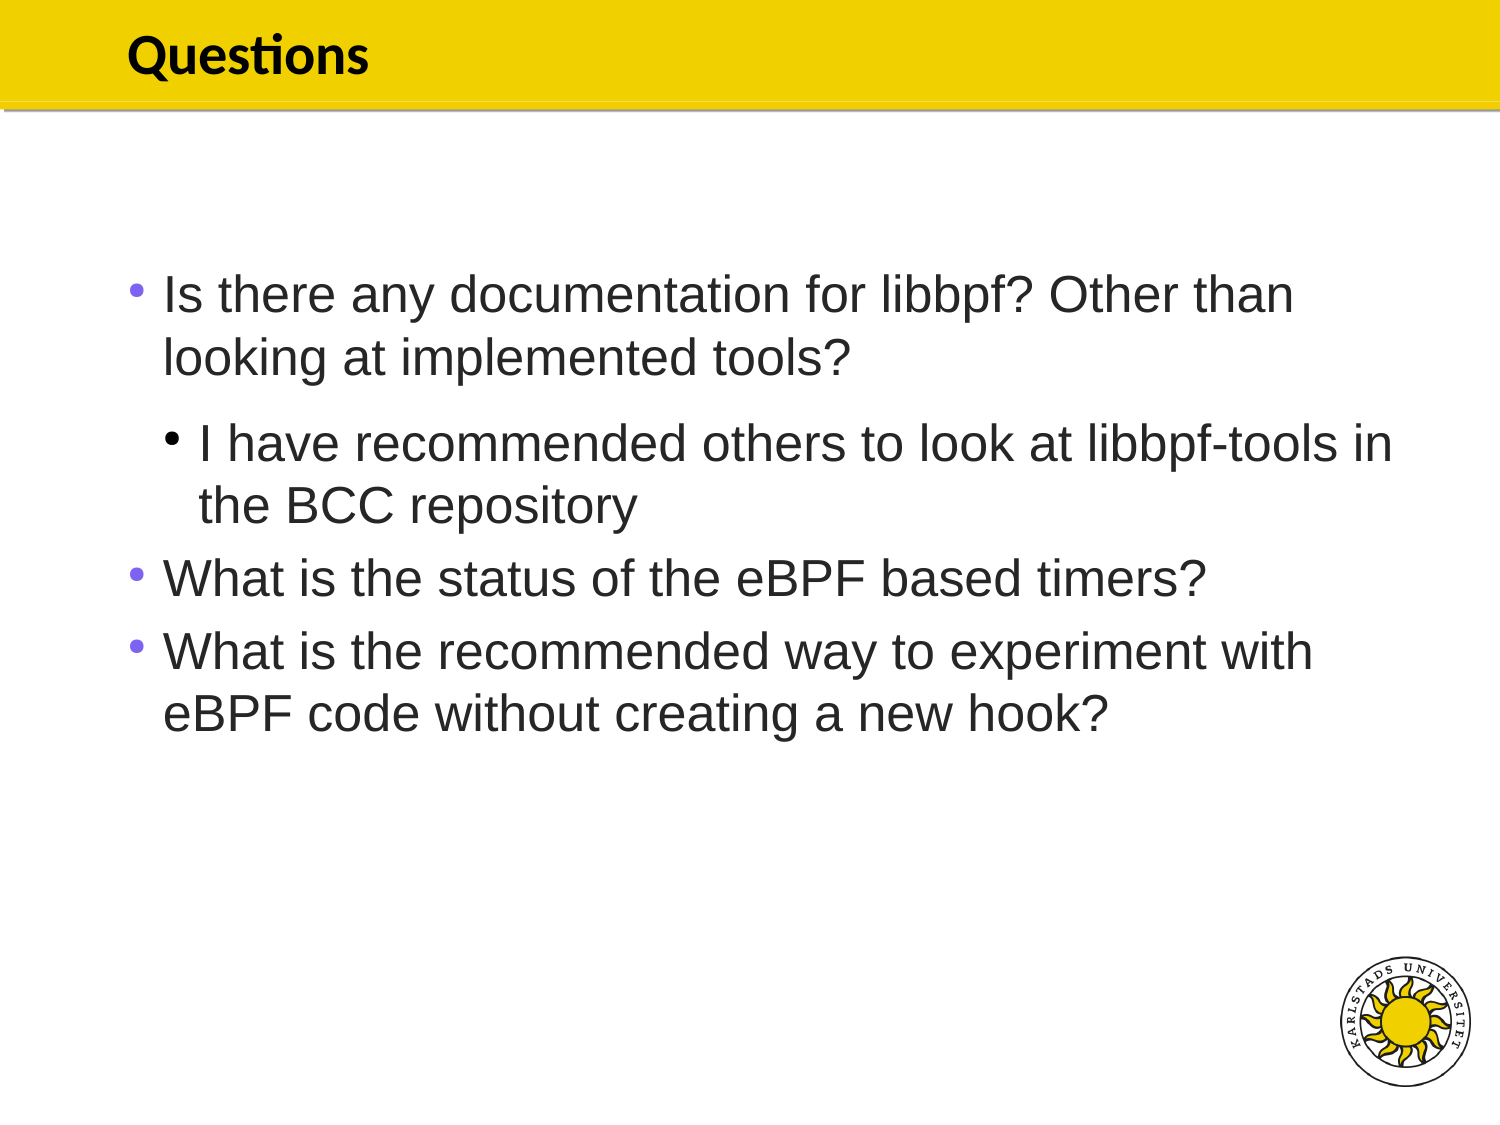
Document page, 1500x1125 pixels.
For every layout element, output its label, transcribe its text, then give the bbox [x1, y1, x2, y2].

list Is there any documentation for libbpf? Other than looking at implemented tools? I have recommended others to look at libbpf-tools in the BCC repository What is the status of the eBPF based timers? What is the recommended way to experiment with eBPF code without creating a new hook? [112, 179, 1471, 970]
title Questions [112, 0, 1388, 102]
picture [1340, 970, 1471, 1095]
